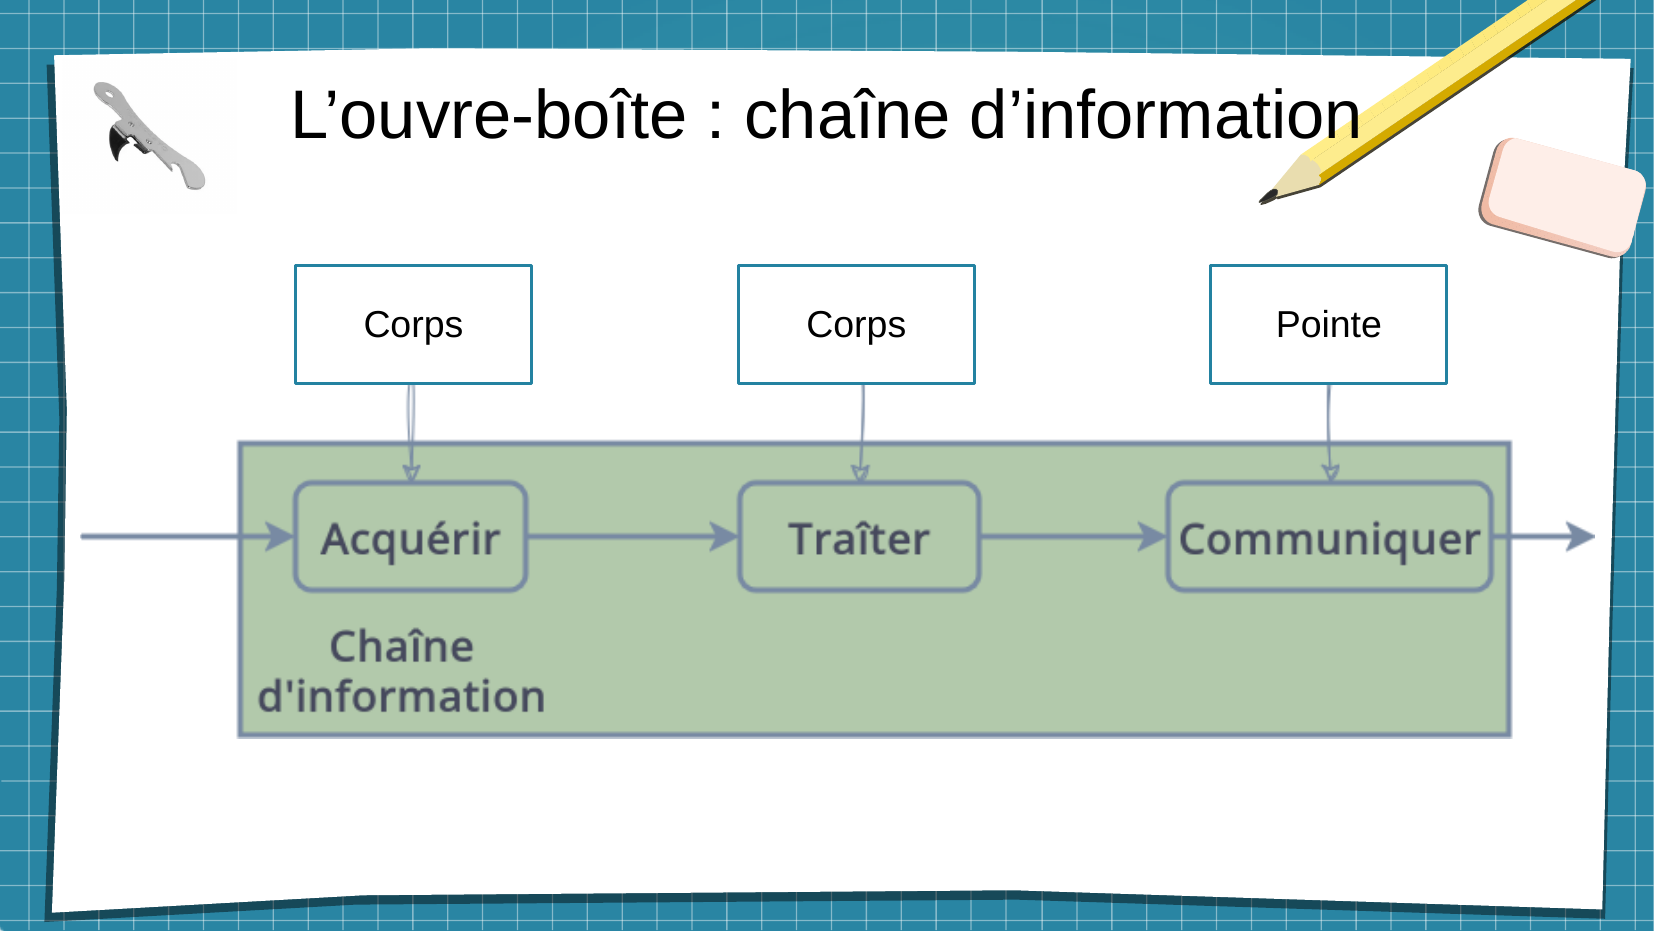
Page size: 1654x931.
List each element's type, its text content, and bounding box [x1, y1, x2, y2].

text_box Pointe [1210, 265, 1447, 384]
picture [80, 265, 1595, 739]
title L’ouvre-boîte : chaîne d’information [82, 37, 1571, 193]
text_box Corps [738, 265, 975, 384]
text_box Corps [295, 265, 532, 384]
picture [62, 58, 237, 214]
